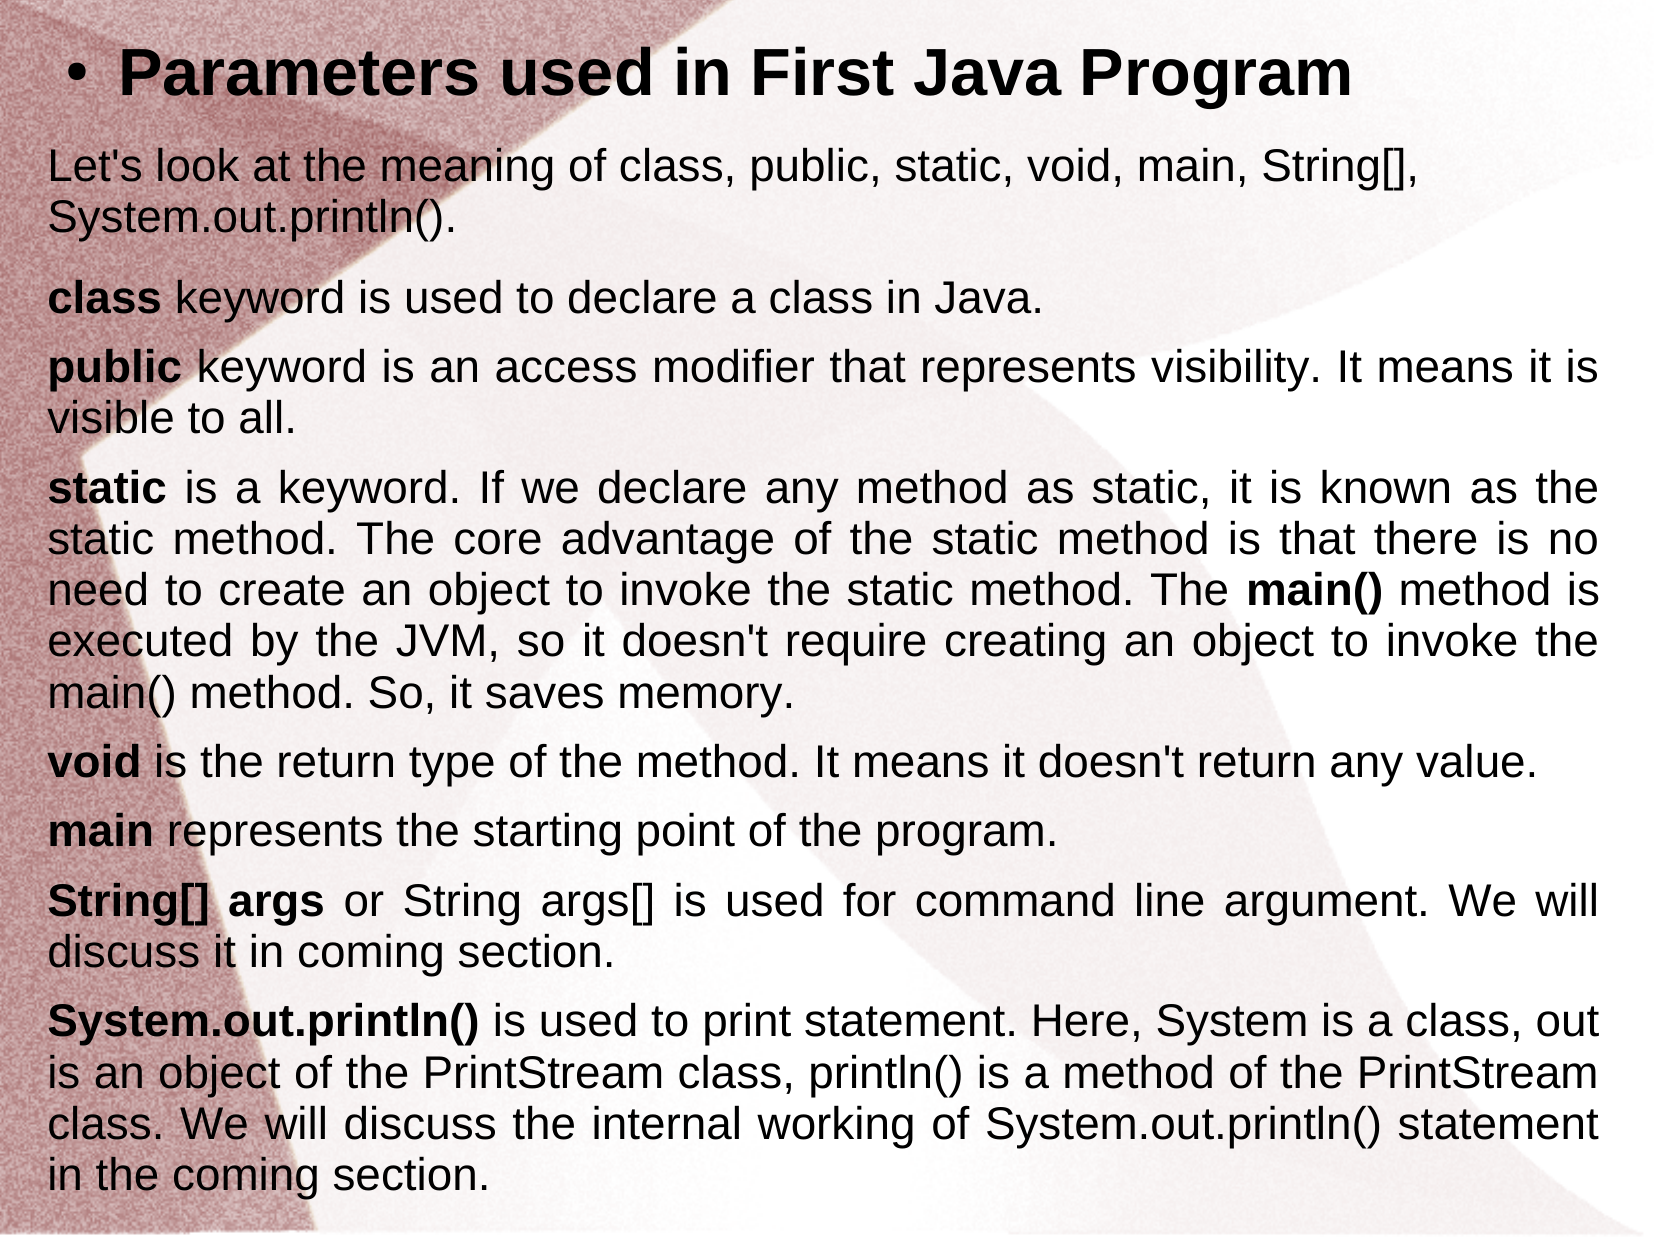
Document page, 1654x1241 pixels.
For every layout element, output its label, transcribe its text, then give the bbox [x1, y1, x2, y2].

picture [0, 0, 1654, 1241]
list Parameters used in First Java Program Let's look at the meaning of class, public, static, void, main, String[], System.out.println(). class keyword is used to declare a class in Java. public keyword is an access modifier that represents visibility. It means it is visible to all. static is a keyword. If we declare any method as static, it is known as the static method. The core advantage of the static method is that there is no need to create an object to invoke the static method. The main() method is executed by the JVM, so it doesn't require creating an object to invoke the main() method. So, it saves memory. void is the return type of the method. It means it doesn't return any value. main represents the starting point of the program. String[] args or String args[] is used for command line argument. We will discuss it in coming section. System.out.println() is used to print statement. Here, System is a class, out is an object of the PrintStream class, println() is a method of the PrintStream class. We will discuss the internal working of System.out.println() statement in the coming section. [47, 35, 1601, 1209]
